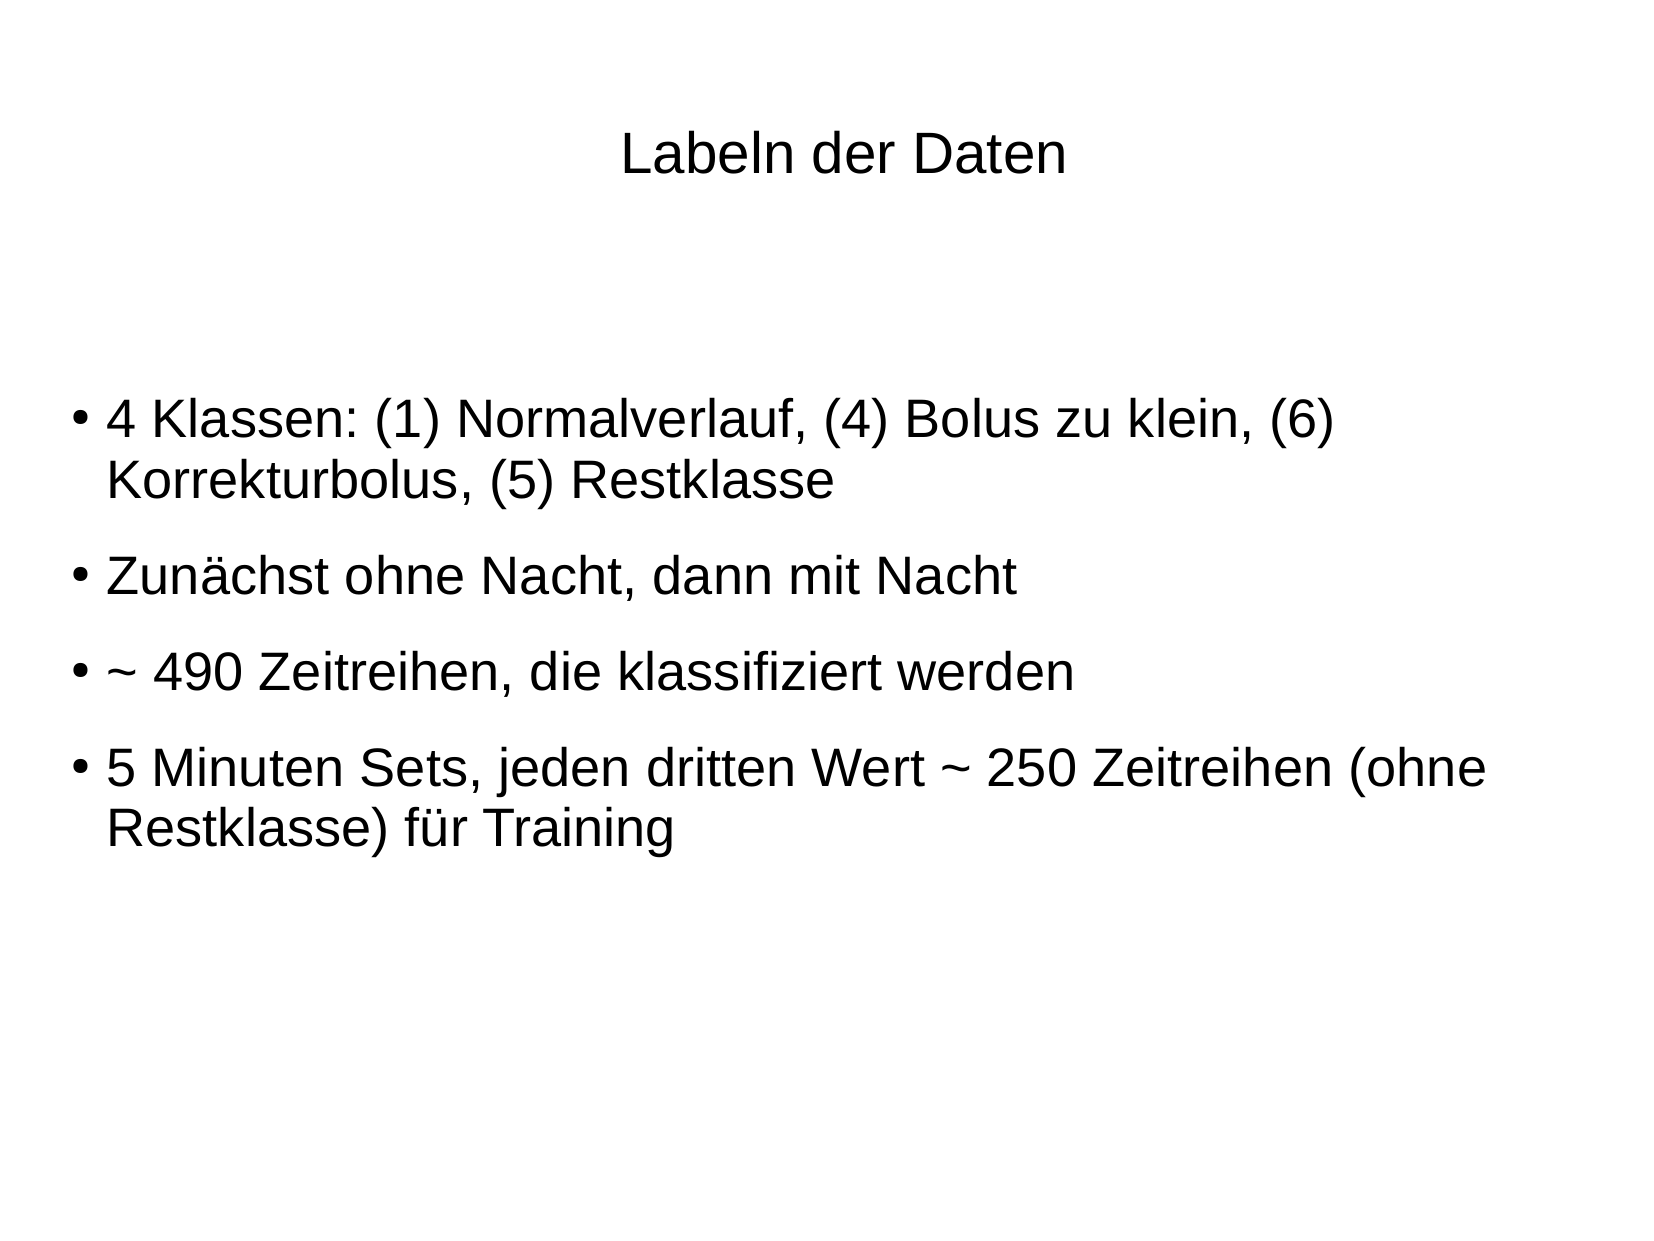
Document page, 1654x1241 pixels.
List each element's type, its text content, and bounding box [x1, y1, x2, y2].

subtitle 4 Klassen: (1) Normalverlauf, (4) Bolus zu klein, (6) Korrekturbolus, (5) Restklasse Zunächst ohne Nacht, dann mit Nacht ~ 490 Zeitreihen, die klassifiziert werden 5 Minuten Sets, jeden dritten Wert ~ 250 Zeitreihen (ohne Restklasse) für Training [70, 261, 1560, 1161]
title Labeln der Daten [82, 49, 1571, 257]
